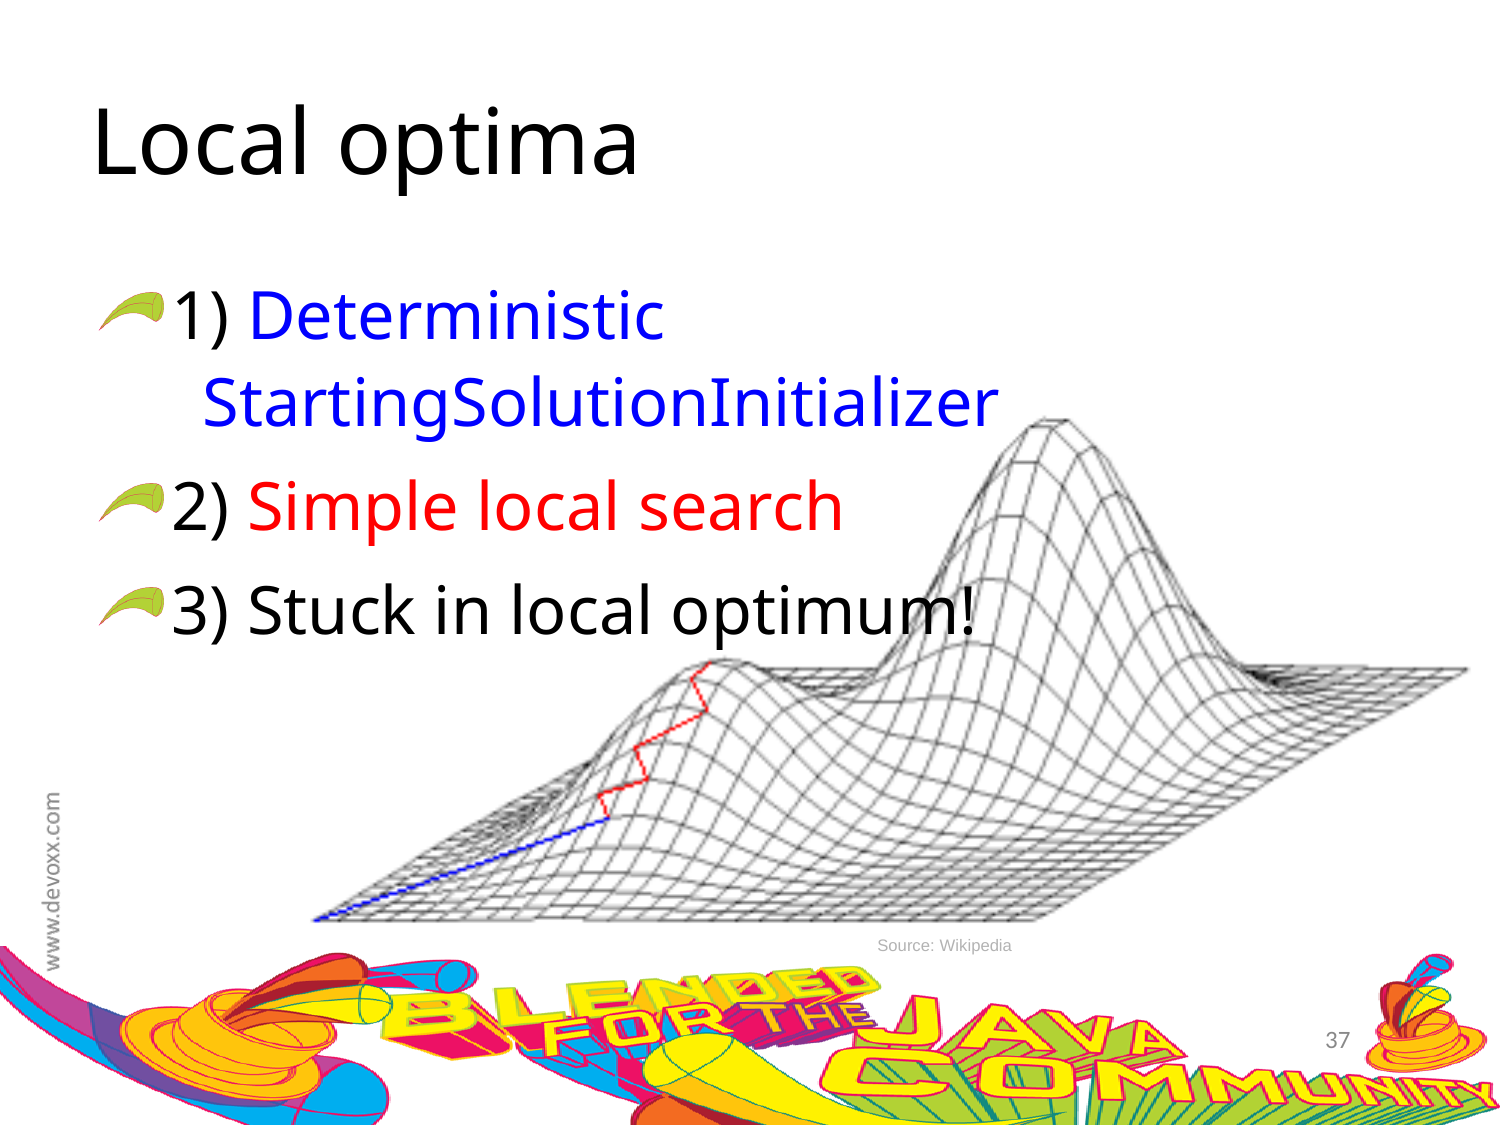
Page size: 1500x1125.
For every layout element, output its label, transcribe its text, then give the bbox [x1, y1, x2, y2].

picture [0, 757, 1500, 1125]
list 1) Deterministic StartingSolutionInitializer 2) Simple local search 3) Stuck in local optimum! [75, 262, 1463, 650]
title Local optima [75, 45, 1426, 233]
picture [300, 408, 1480, 938]
text_box Source: Wikipedia [877, 937, 1013, 957]
